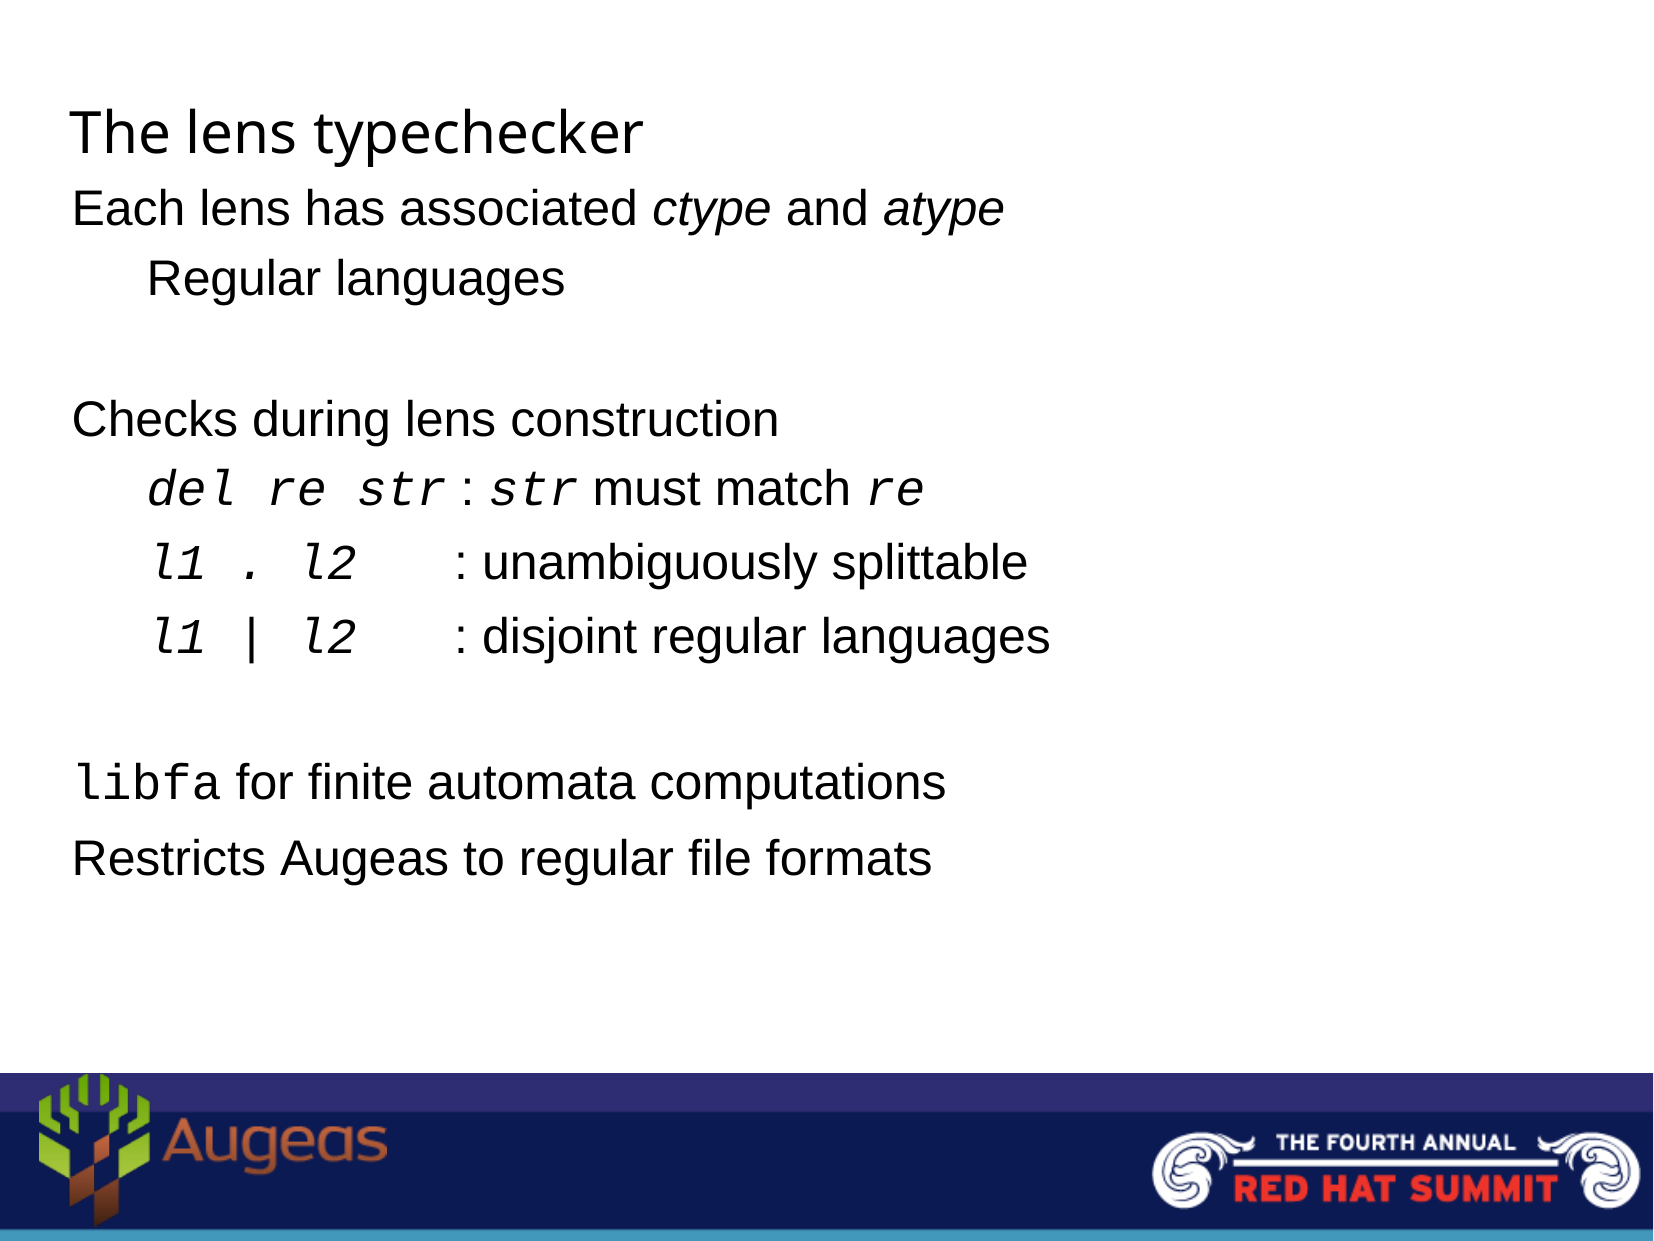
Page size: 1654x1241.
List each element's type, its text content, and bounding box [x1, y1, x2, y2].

list Each lens has associated ctype and atype Regular languages Checks during lens construction del re str : str must match re l1 . l2 : unambiguously splittable l1 | l2 : disjoint regular languages libfa for finite automata computations Restricts Augeas to regular file formats [71, 180, 1495, 1089]
picture [0, 1073, 1654, 1241]
title The lens typechecker [69, 71, 1501, 190]
